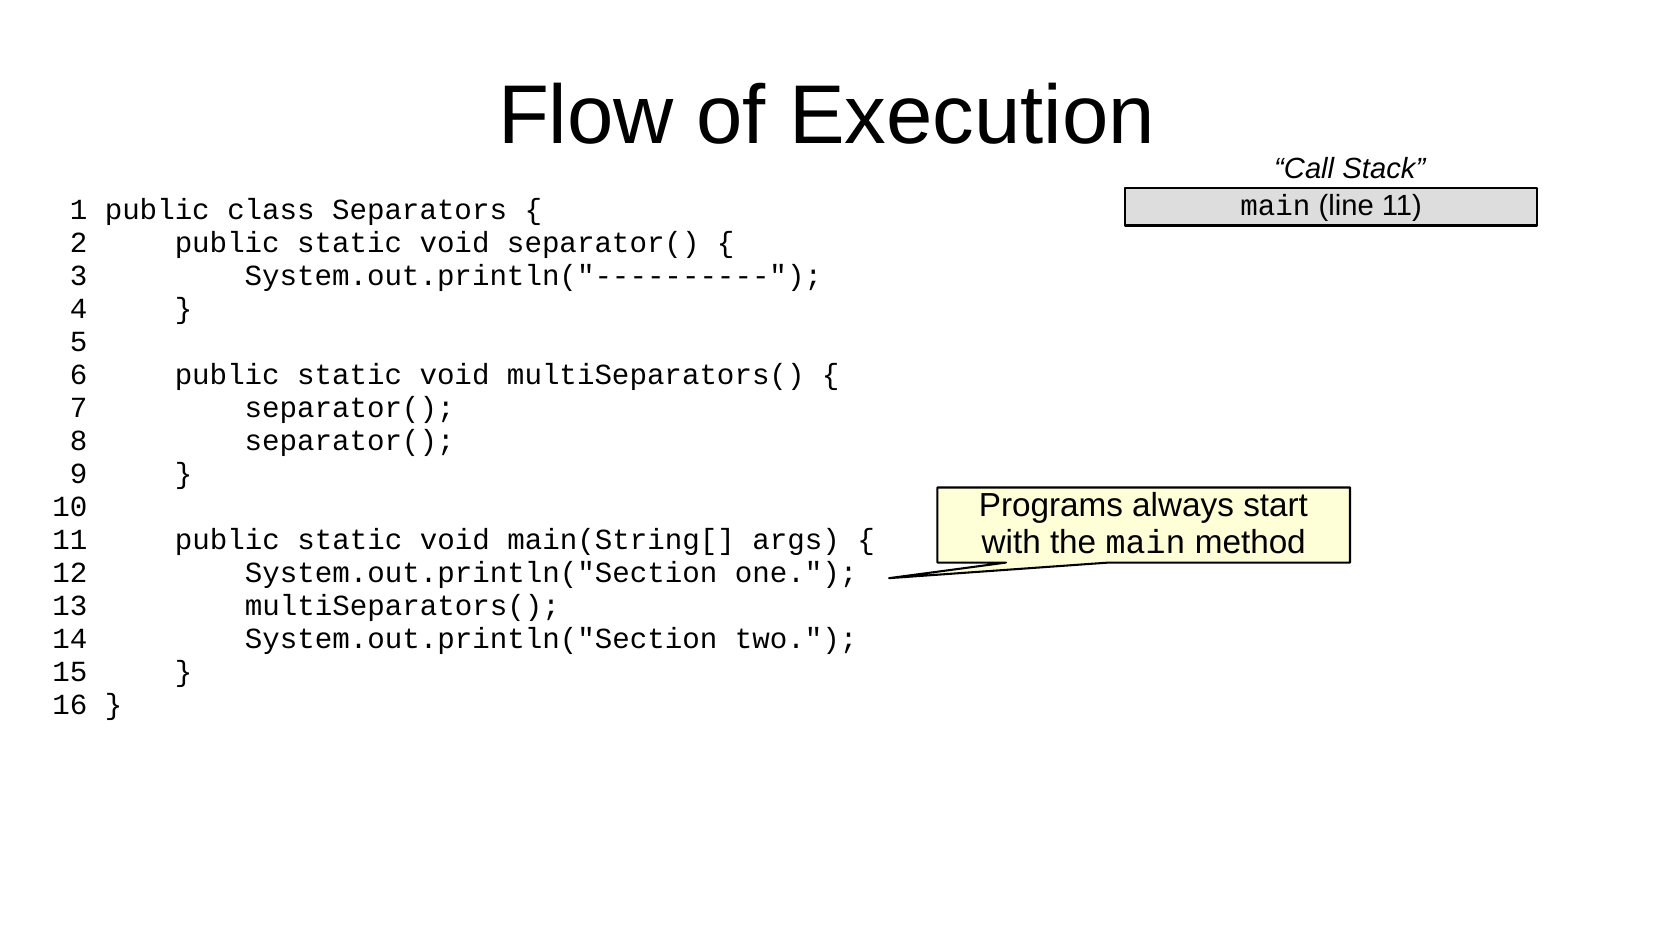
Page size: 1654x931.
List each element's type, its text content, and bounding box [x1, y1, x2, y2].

text_box 1 public class Separators { 2 public static void separator() { 3 System.out.println("----------"); 4 } 5 6 public static void multiSeparators() { 7 separator(); 8 separator(); 9 } 10 11 public static void main(String[] args) { 12 System.out.println("Section one."); 13 multiSeparators(); 14 System.out.println("Section two."); 15 } 16 } [37, 187, 893, 731]
title Flow of Execution [82, 37, 1571, 193]
text_box “Call Stack” [1259, 144, 1441, 187]
text_box Programs always start with the main method [889, 487, 1351, 579]
text_box main (line 11) [1124, 187, 1538, 226]
